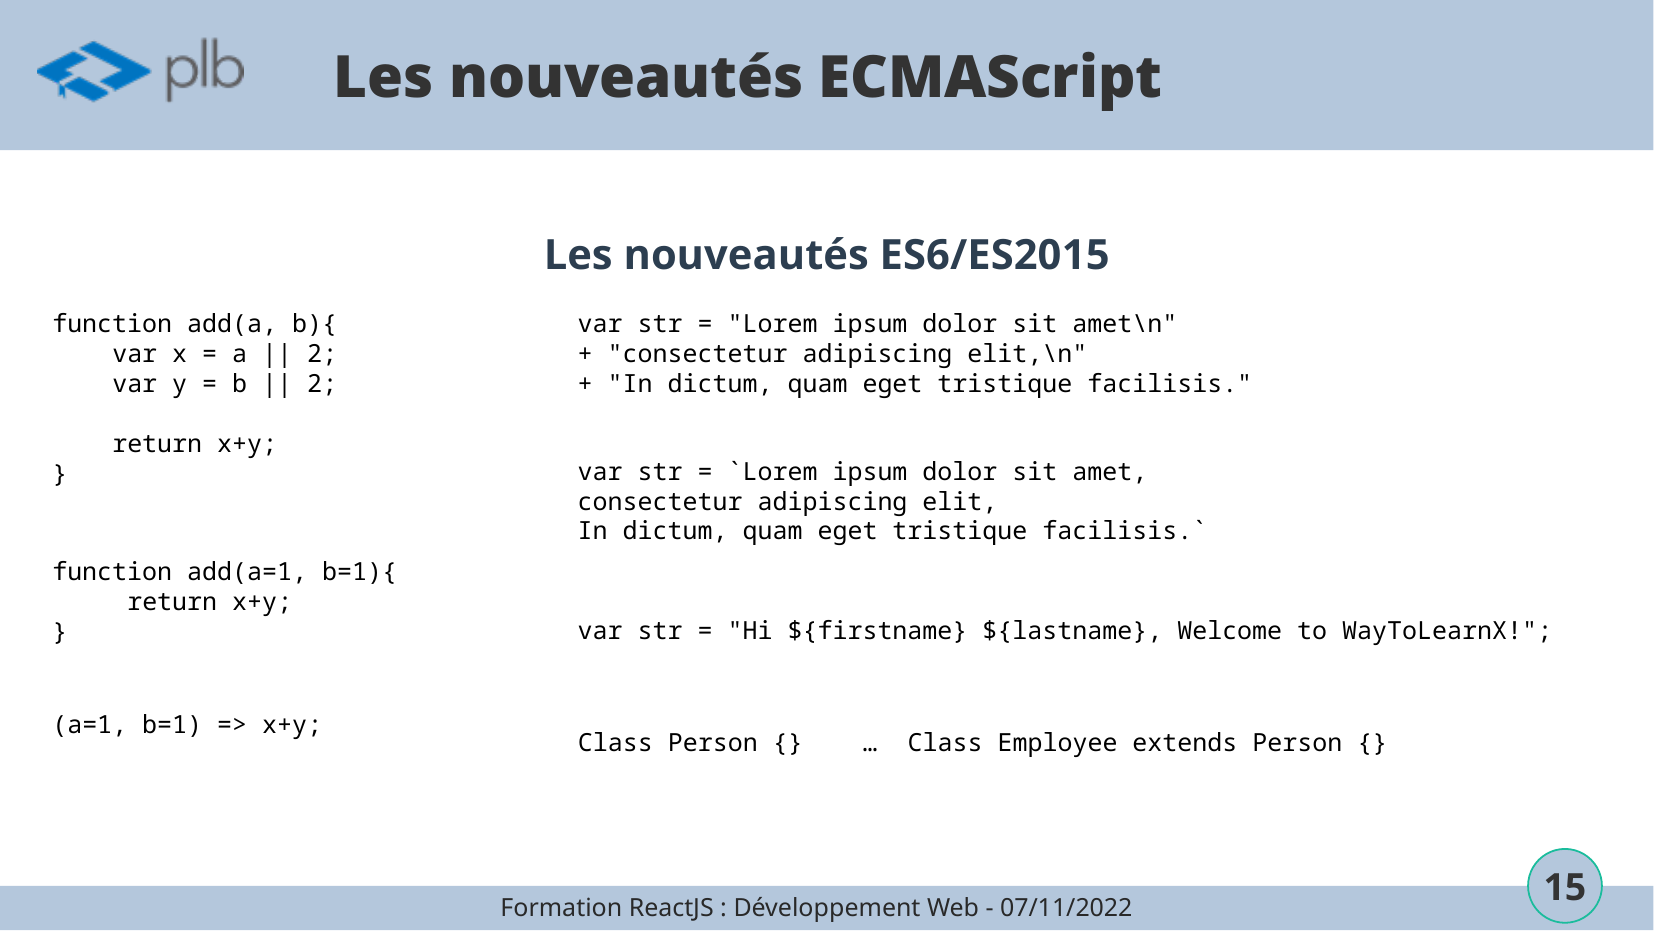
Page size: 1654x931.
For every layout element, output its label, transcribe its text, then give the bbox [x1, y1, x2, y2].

text_box var str = "Hi ${firstname} ${lastname}, Welcome to WayToLearnX!"; [563, 607, 1575, 676]
picture [37, 33, 244, 113]
text_box Class Person {} … Class Employee extends Person {} [563, 719, 1445, 835]
text_box var str = `Lorem ipsum dolor sit amet, consectetur adipiscing elit, In dictum, quam eget tristique facilisis.` [563, 447, 1275, 598]
text_box Formation ReactJS : Développement Web - 07/11/2022 [461, 888, 1173, 926]
text_box function add(a=1, b=1){ return x+y; } [37, 548, 413, 664]
text_box function add(a, b){ var x = a || 2; var y = b || 2; return x+y; } [37, 300, 375, 526]
text_box var str = "Lorem ipsum dolor sit amet\n" + "consectetur adipiscing elit,\n" + "In dictum, quam eget tristique facilisis." [563, 300, 1275, 447]
title Les nouveautés ECMAScript [333, 0, 1613, 151]
text_box (a=1, b=1) => x+y; [37, 701, 413, 817]
subtitle Les nouveautés ES6/ES2015 [59, 225, 1595, 301]
